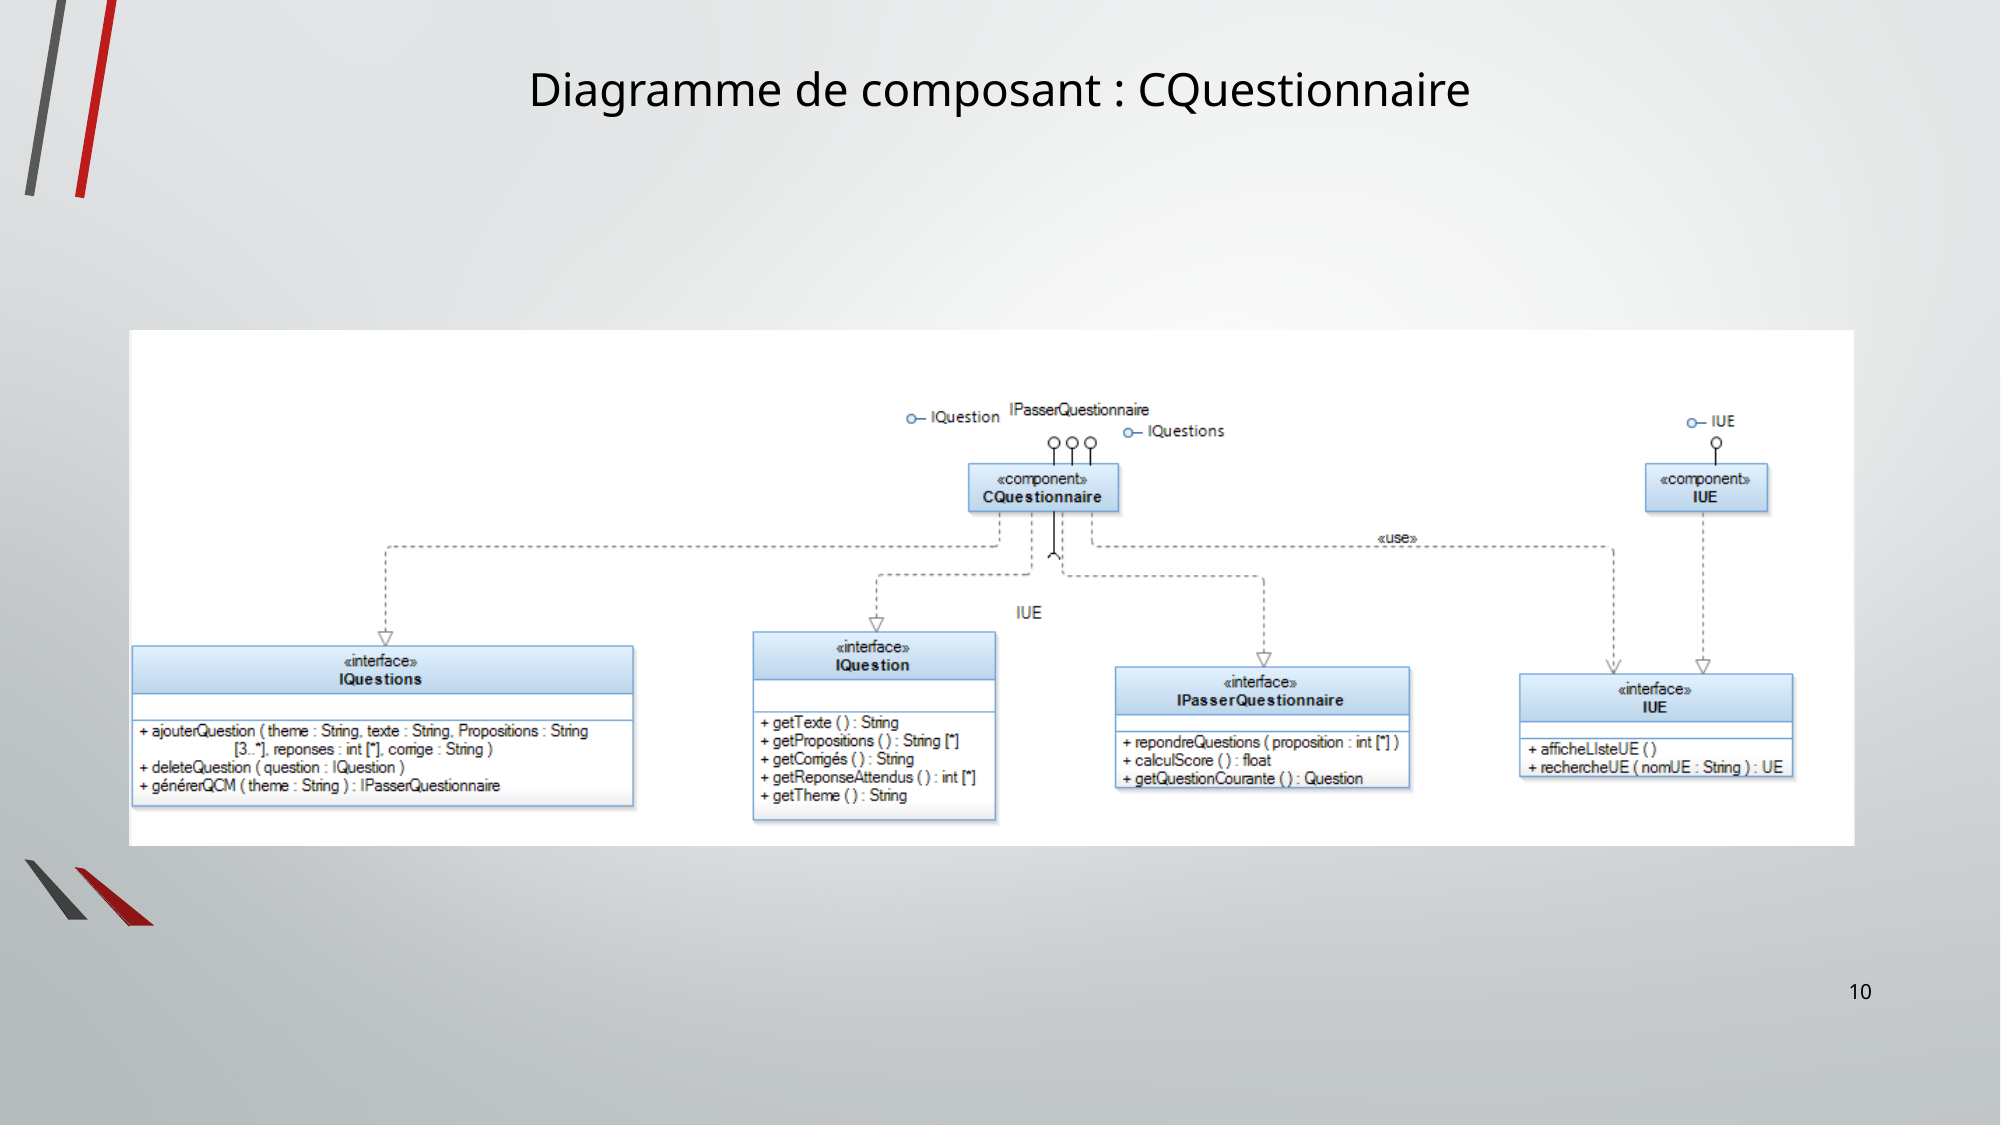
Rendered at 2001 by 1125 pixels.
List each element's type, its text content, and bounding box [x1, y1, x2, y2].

title Diagramme de composant : CQuestionnaire [137, 59, 1863, 278]
picture [0, 0, 2001, 1125]
